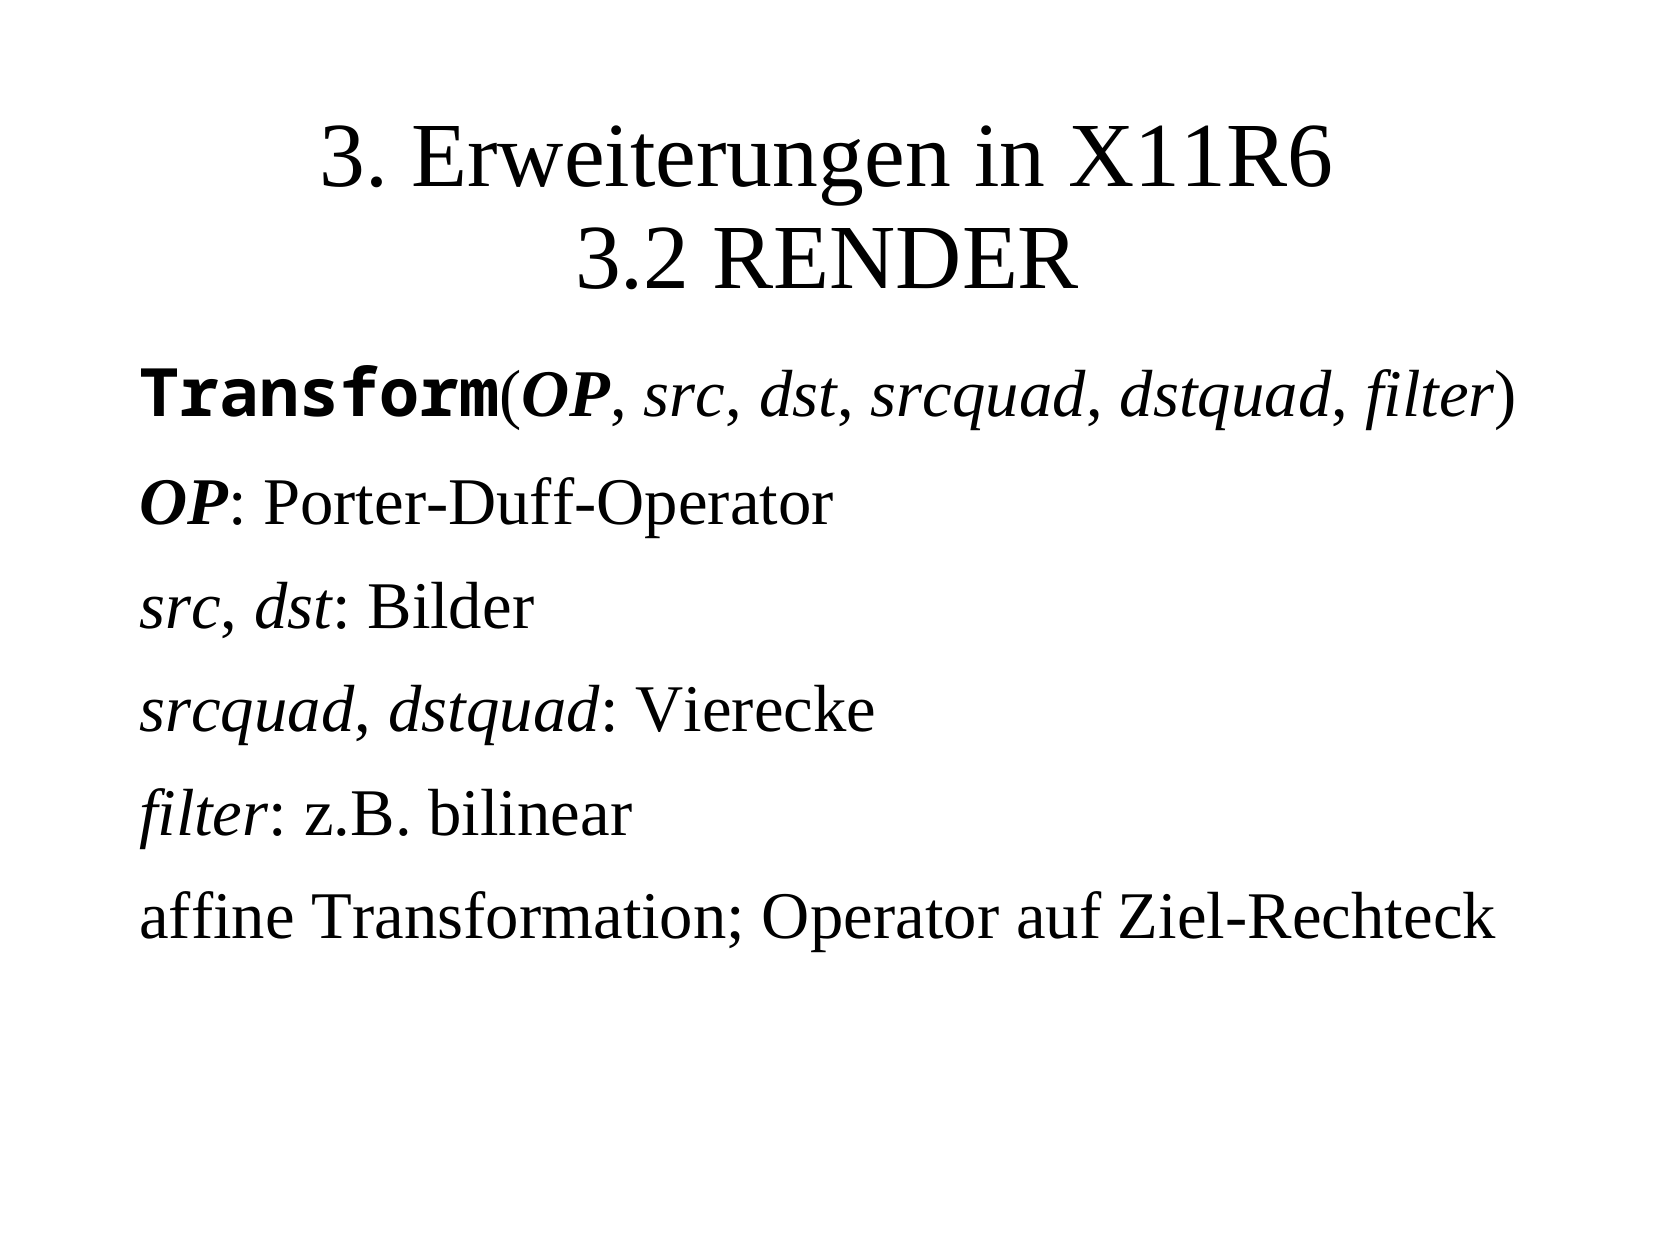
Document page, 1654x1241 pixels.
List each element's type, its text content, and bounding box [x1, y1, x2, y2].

list Transform(OP, src, dst, srcquad, dstquad, filter) OP: Porter-Duff-Operator src, dst: Bilder srcquad, dstquad: Vierecke filter: z.B. bilinear affine Transformation; Operator auf Ziel-Rechteck [121, 344, 1534, 1127]
title 3. Erweiterungen in X11R6 3.2 RENDER [121, 102, 1534, 311]
